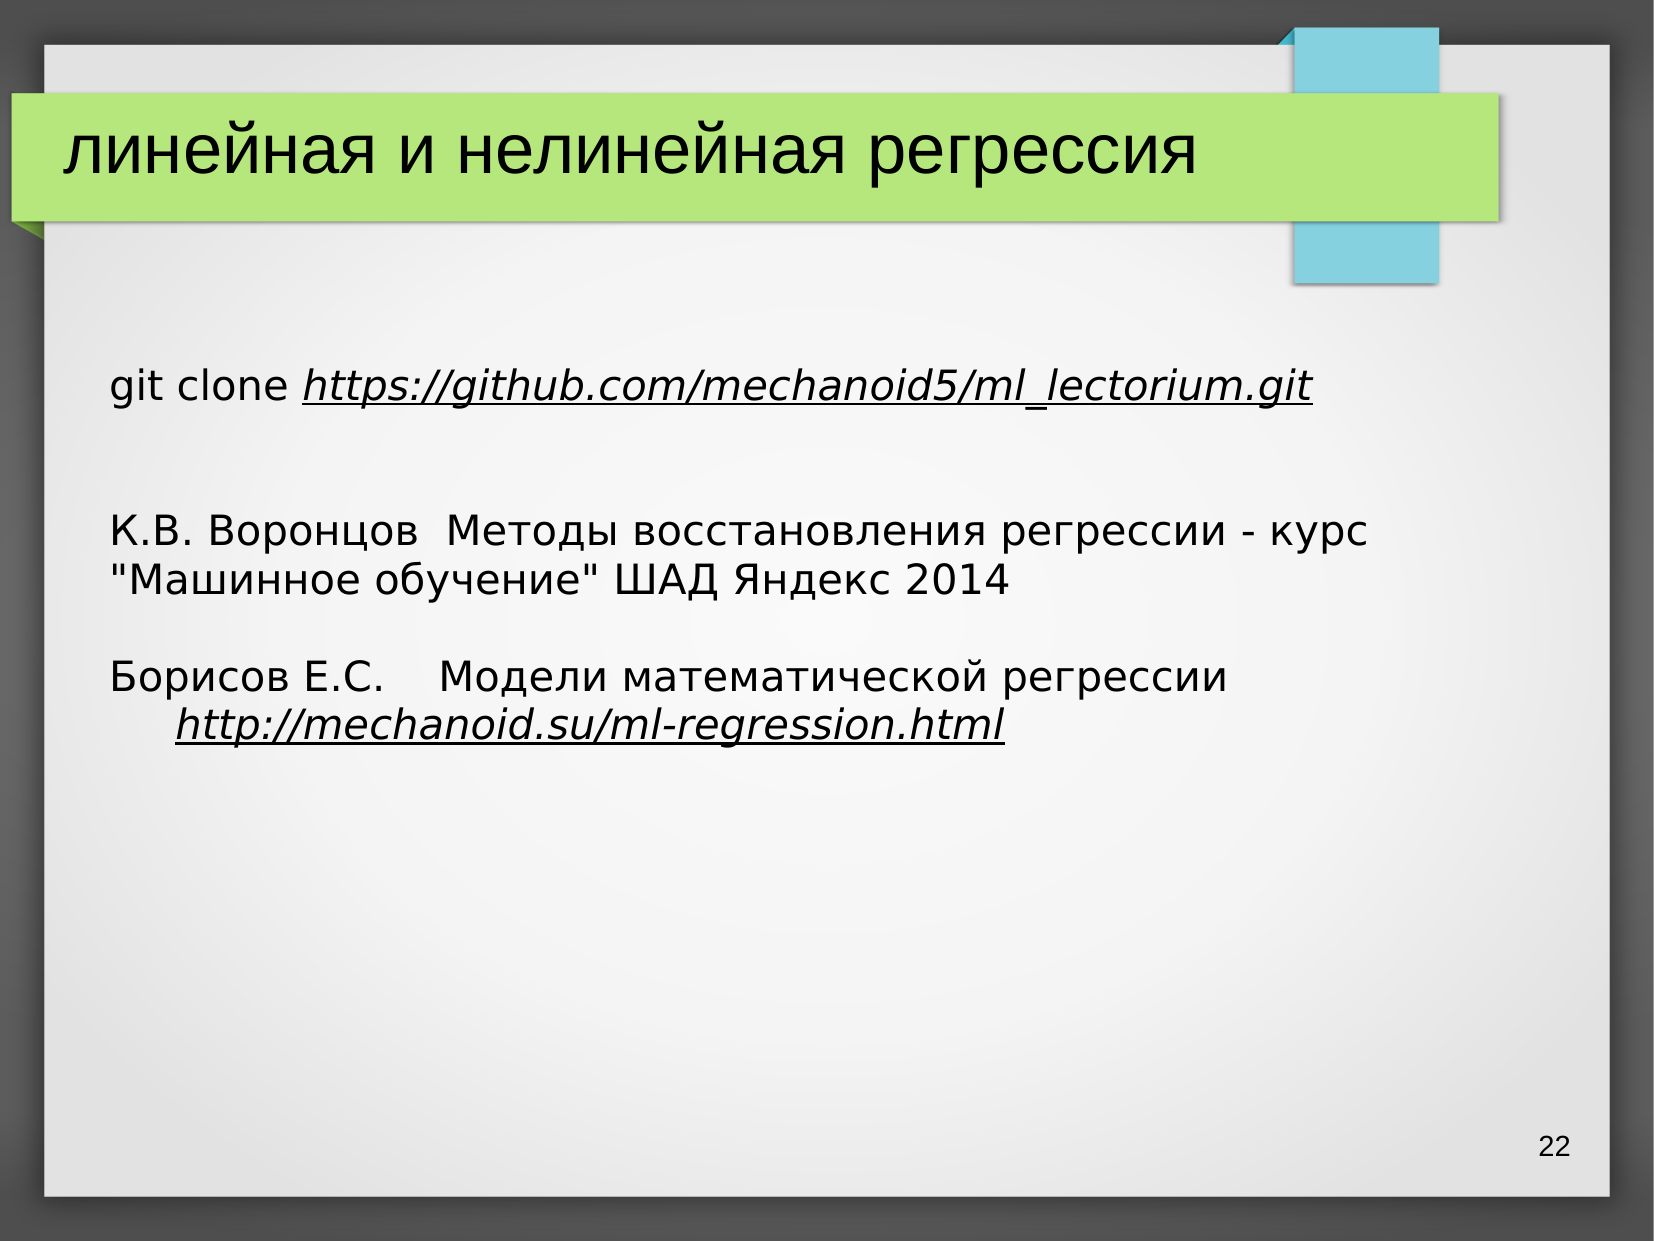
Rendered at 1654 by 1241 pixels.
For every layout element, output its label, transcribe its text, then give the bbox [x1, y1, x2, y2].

text_box git clone https://github.com/mechanoid5/ml_lectorium.git К.В. Воронцов Методы восстановления регрессии - курс "Машинное обучение" ШАД Яндекс 2014 Борисов Е.С. Модели математической регрессии http://mechanoid.su/ml-regression.html [94, 354, 1524, 806]
picture [0, 0, 1654, 1241]
title линейная и нелинейная регрессия [63, 106, 1469, 193]
